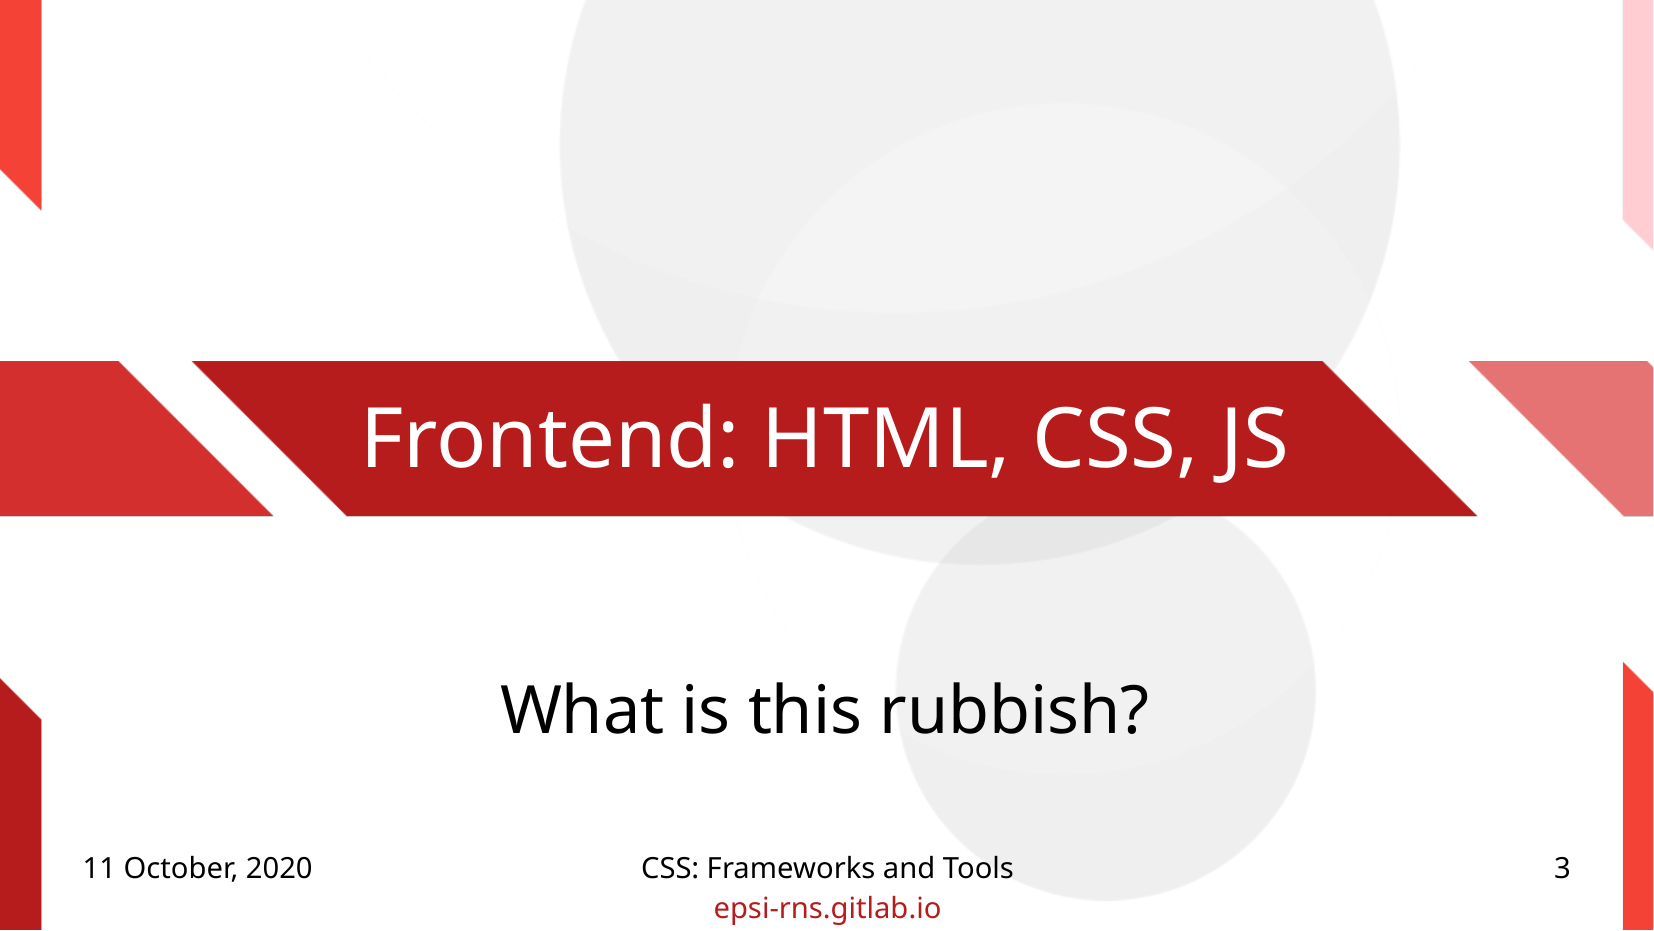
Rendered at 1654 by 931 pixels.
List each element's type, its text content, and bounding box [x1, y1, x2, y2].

subtitle What is this rubbish? [82, 360, 1568, 931]
picture [0, 0, 1654, 930]
